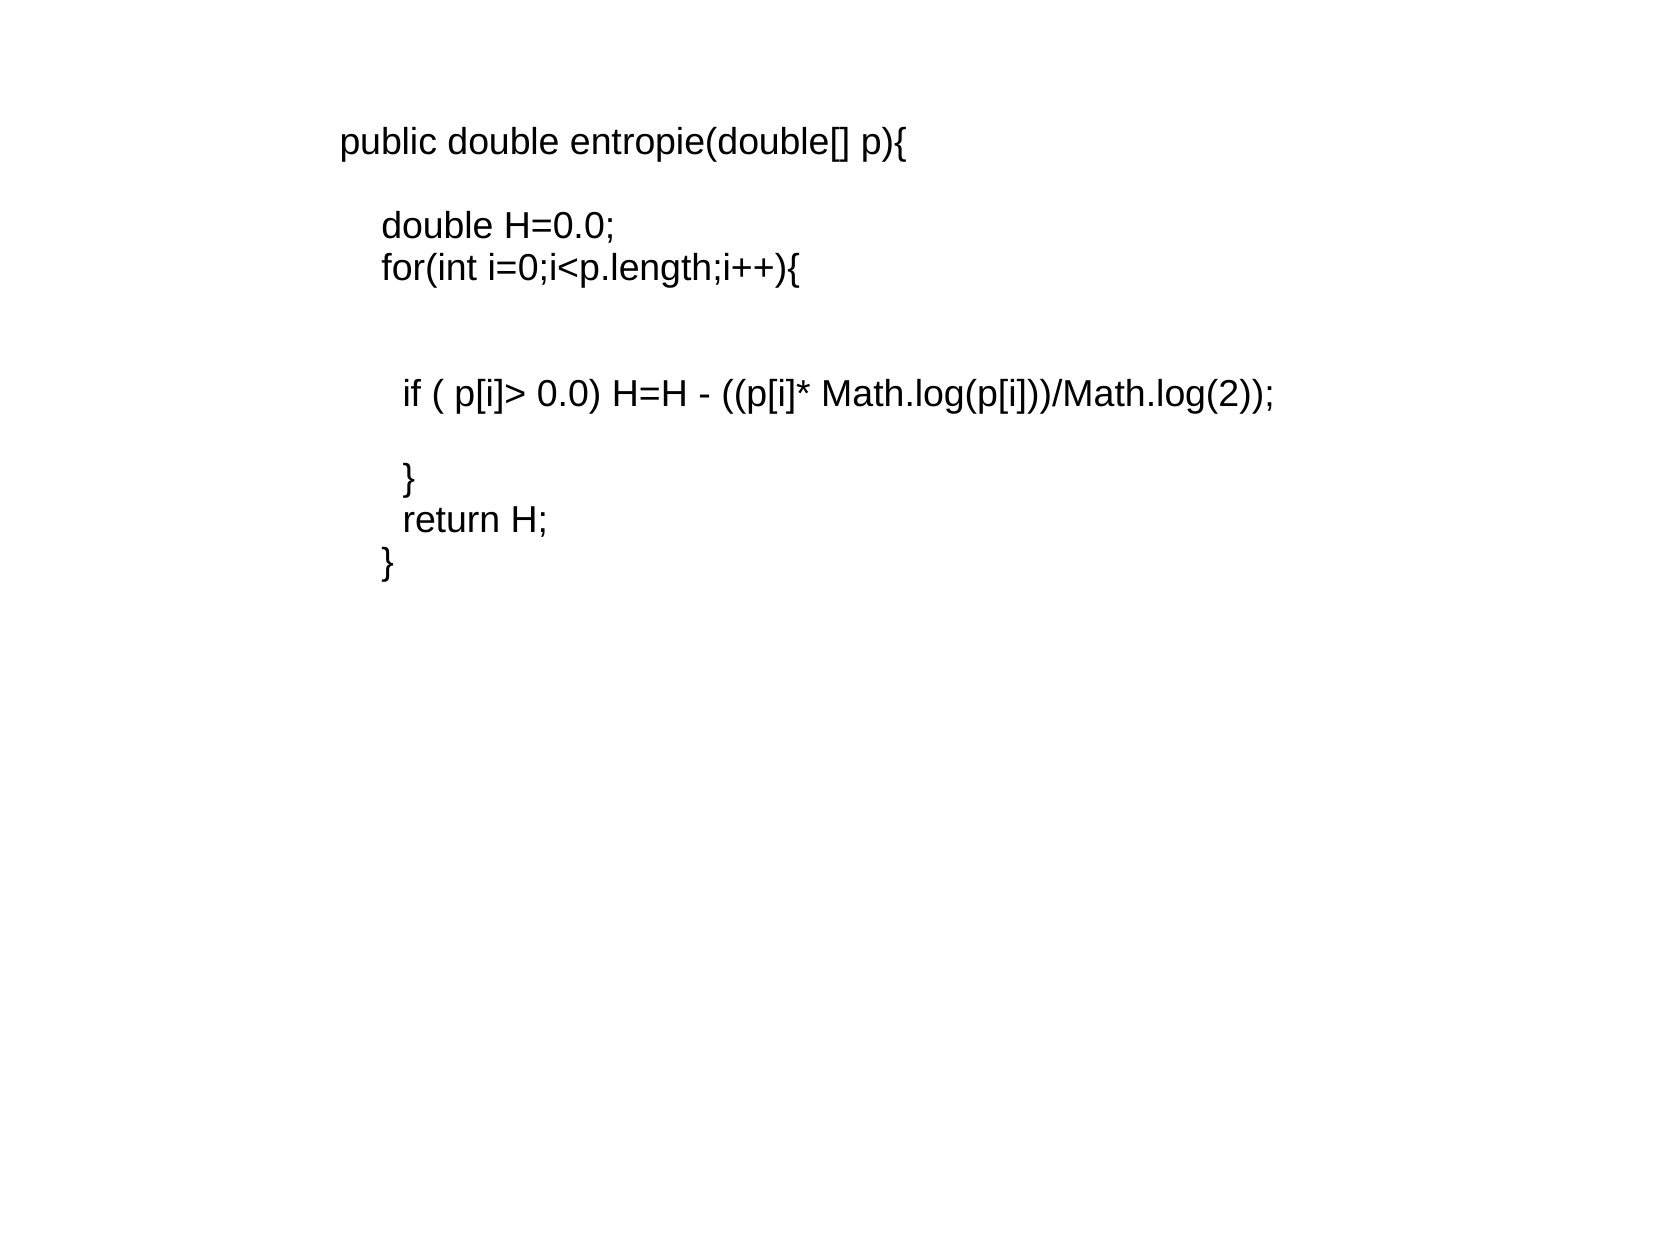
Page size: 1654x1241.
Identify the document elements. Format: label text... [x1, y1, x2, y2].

text_box public double entropie(double[] p){ double H=0.0; for(int i=0;i<p.length;i++){ if ( p[i]> 0.0) H=H - ((p[i]* Math.log(p[i]))/Math.log(2)); } return H; } [324, 113, 1291, 591]
